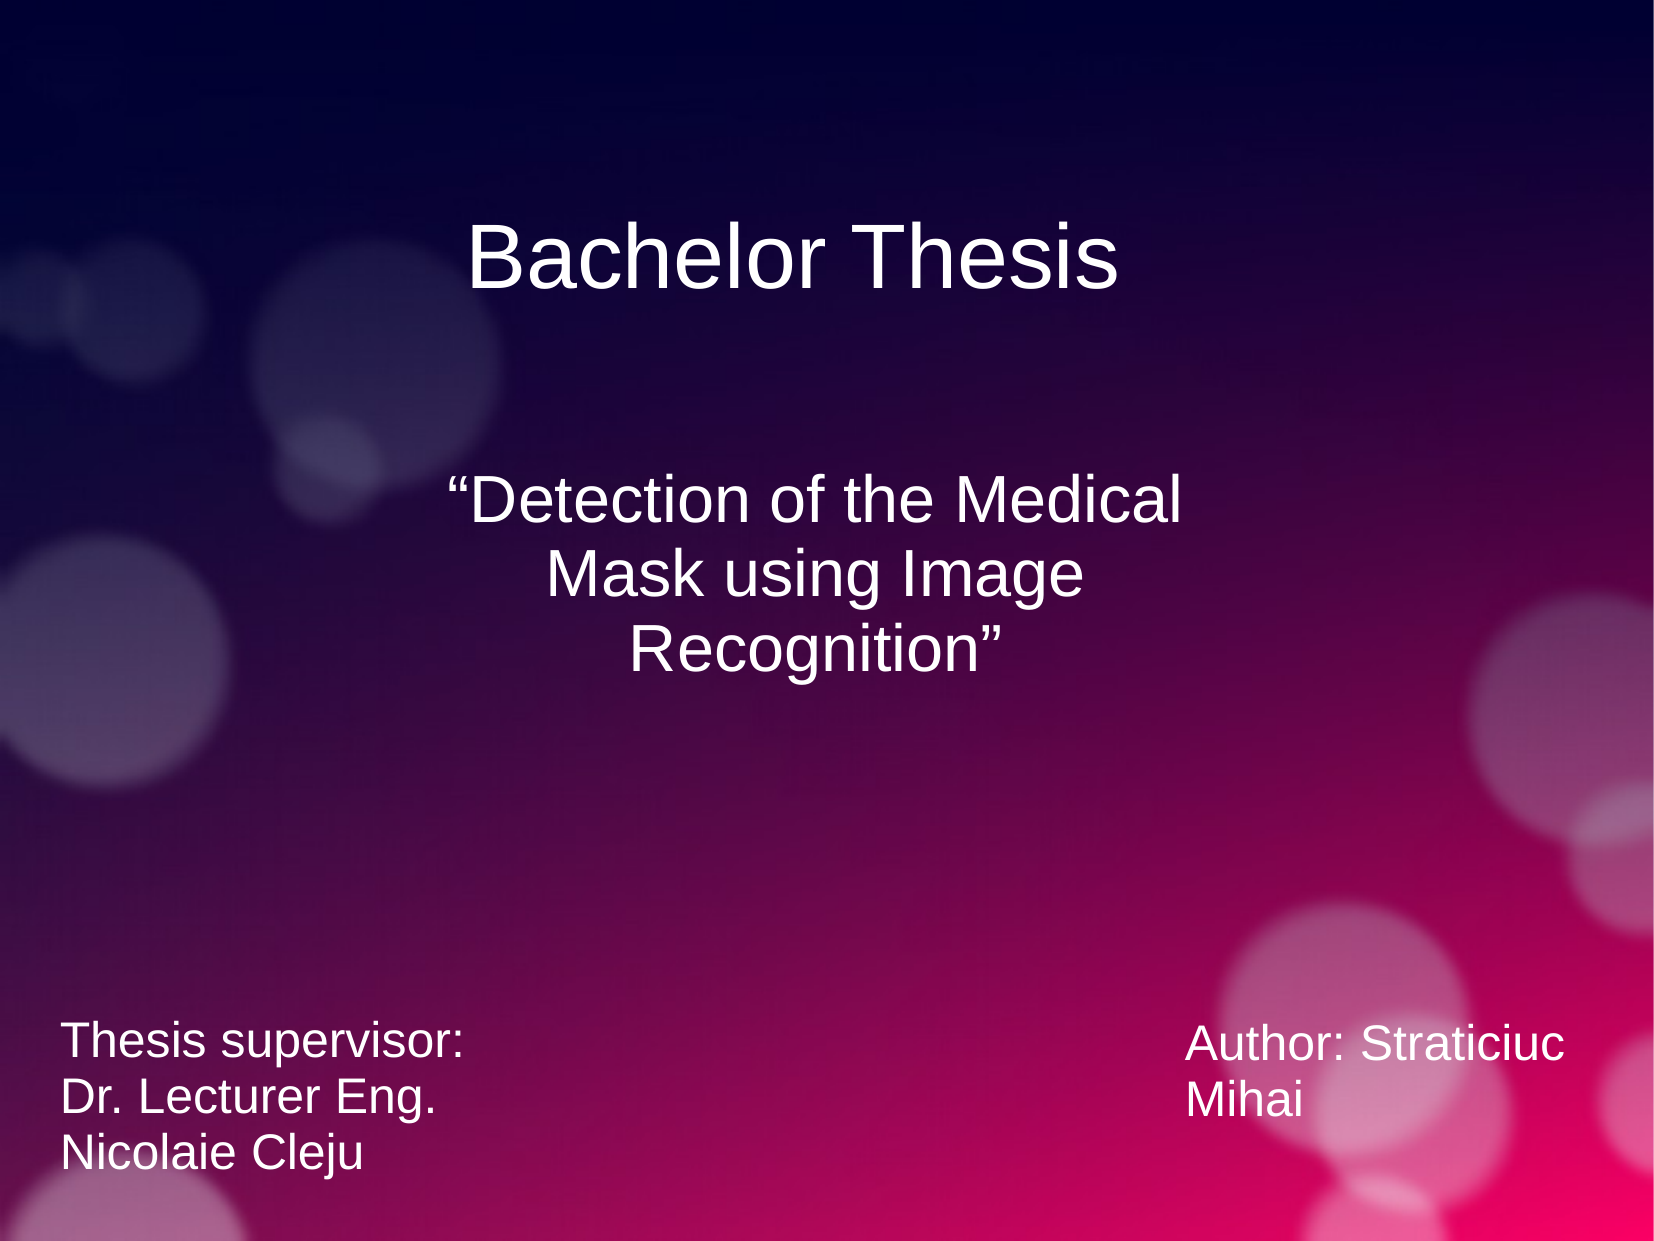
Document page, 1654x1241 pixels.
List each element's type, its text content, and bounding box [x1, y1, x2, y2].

picture [0, 0, 1654, 1241]
text_box Author: Straticiuc Mihai [1170, 1008, 1606, 1135]
text_box Thesis supervisor: Dr. Lecturer Eng. Nicolaie Cleju [45, 1005, 631, 1188]
title Bachelor Thesis [465, 152, 1178, 352]
subtitle “Detection of the Medical Mask using Image Recognition” [71, 352, 1561, 796]
